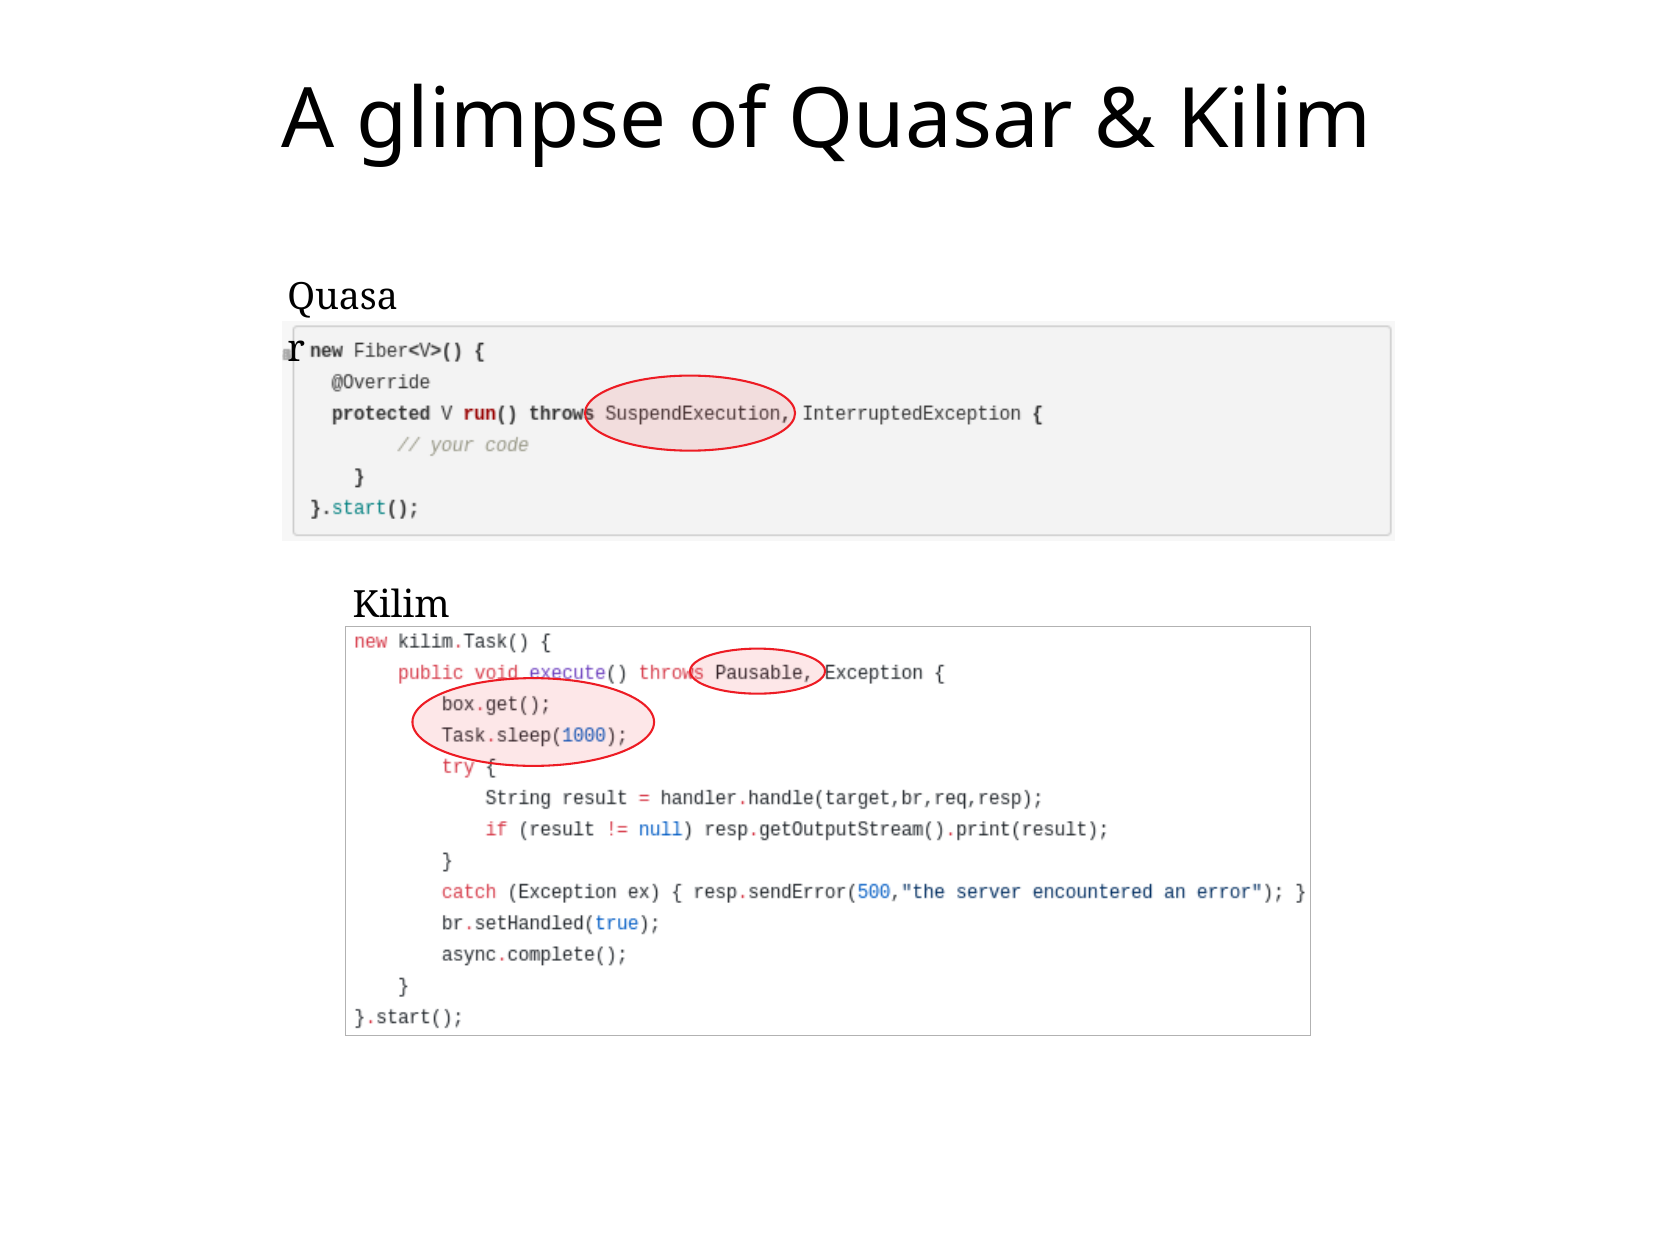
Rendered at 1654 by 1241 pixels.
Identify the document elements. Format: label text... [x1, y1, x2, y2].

picture [282, 321, 1396, 541]
text_box [412, 678, 655, 766]
text_box [585, 375, 796, 451]
text_box Quasar [272, 262, 419, 315]
picture [345, 626, 1311, 1036]
title A glimpse of Quasar & Kilim [82, 49, 1571, 181]
text_box [690, 648, 826, 694]
text_box Kilim [337, 569, 484, 622]
